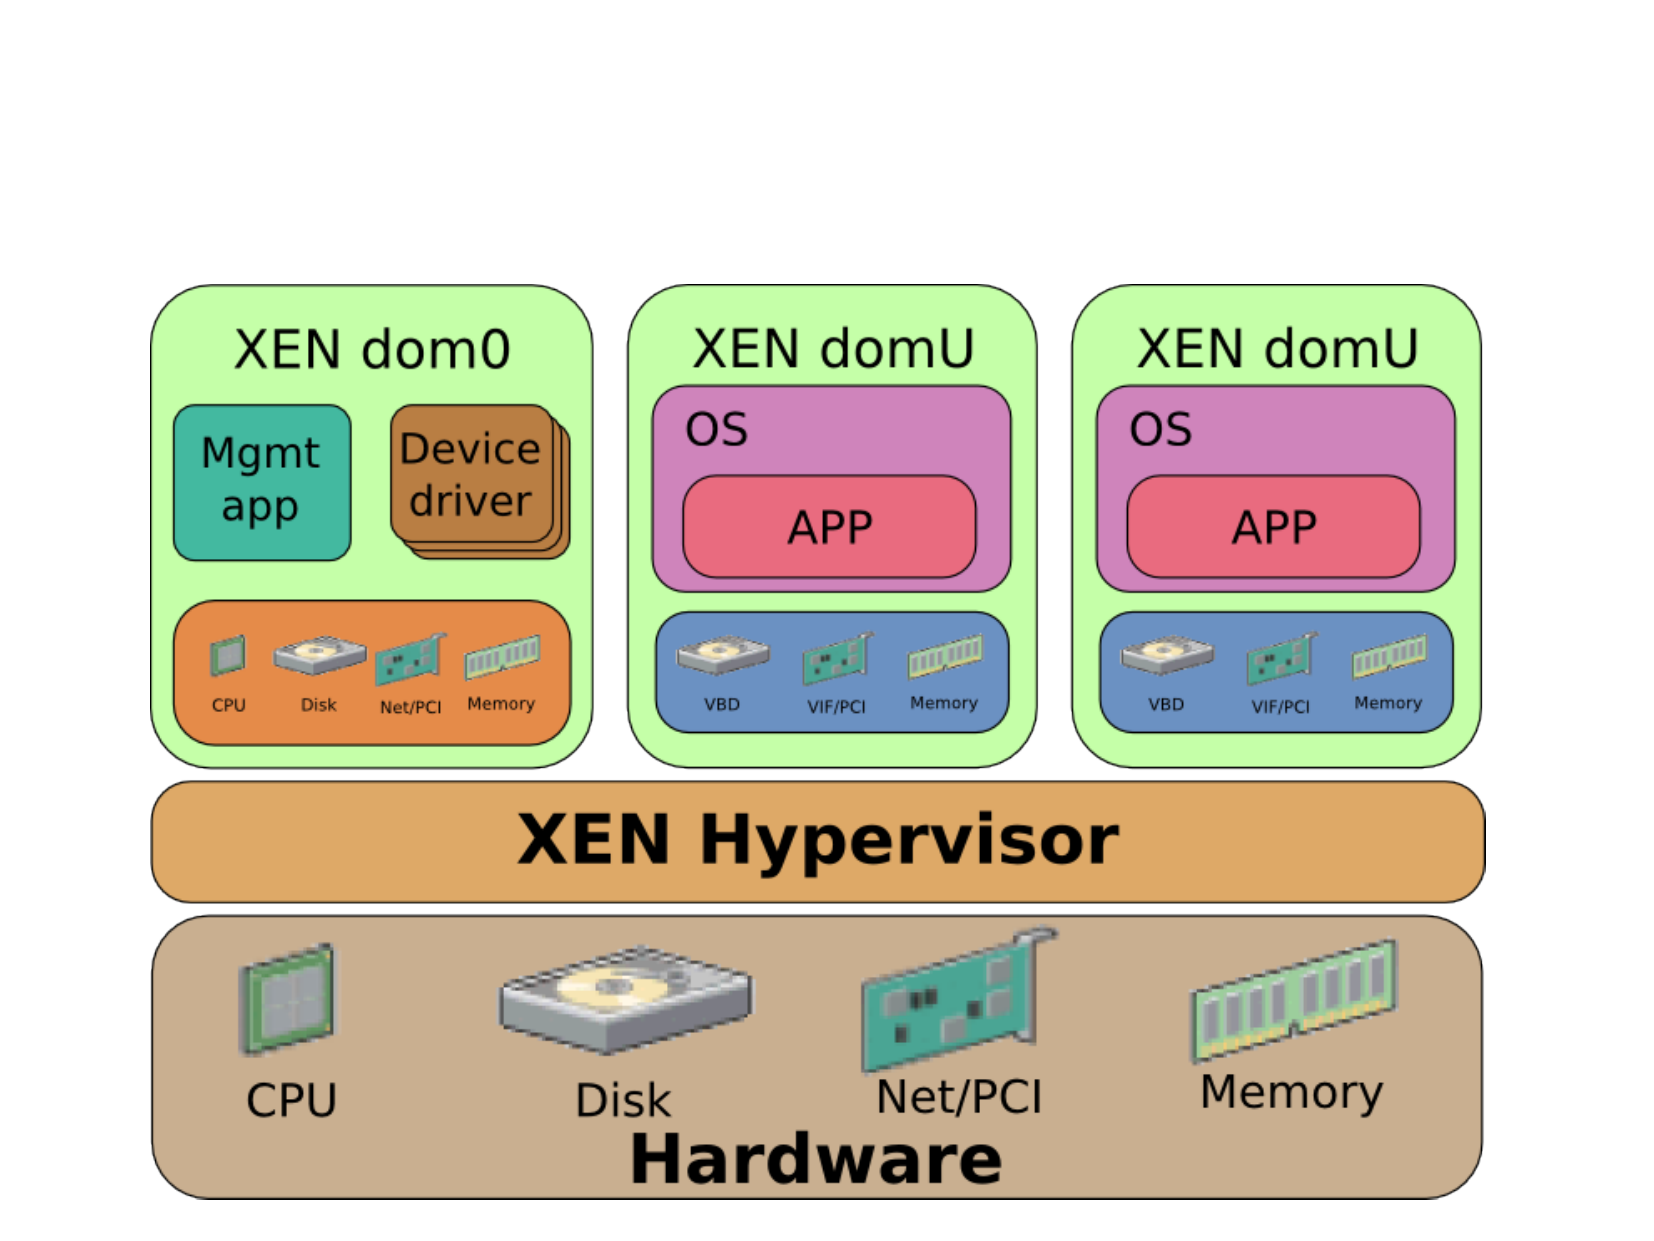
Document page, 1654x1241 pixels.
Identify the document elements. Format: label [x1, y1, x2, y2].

picture [150, 284, 1486, 1200]
